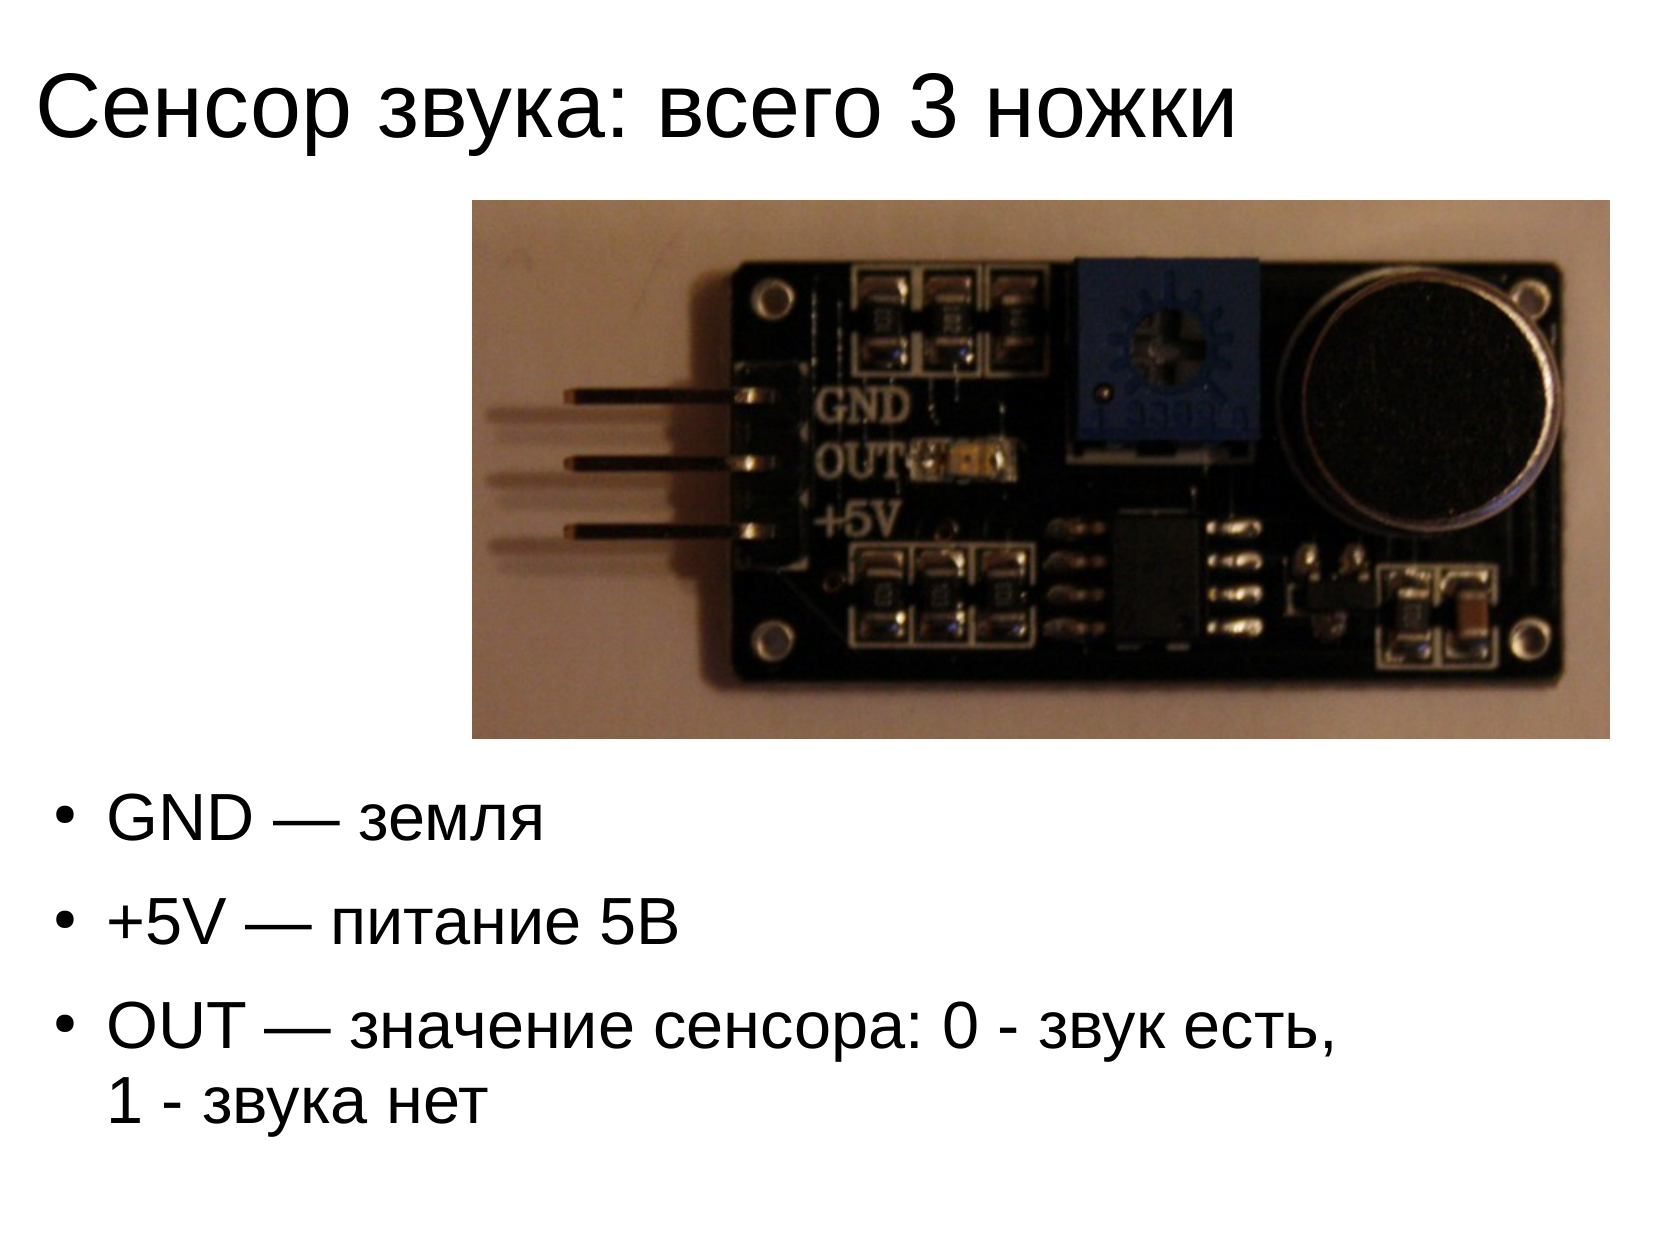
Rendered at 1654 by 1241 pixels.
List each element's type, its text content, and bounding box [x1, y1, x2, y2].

picture [472, 200, 1610, 739]
list GND — земля +5V — питание 5В OUT — значение сенсора: 0 - звук есть, 1 - звука нет [35, 779, 1371, 1199]
title Сенсор звука: всего 3 ножки [35, 35, 1394, 178]
